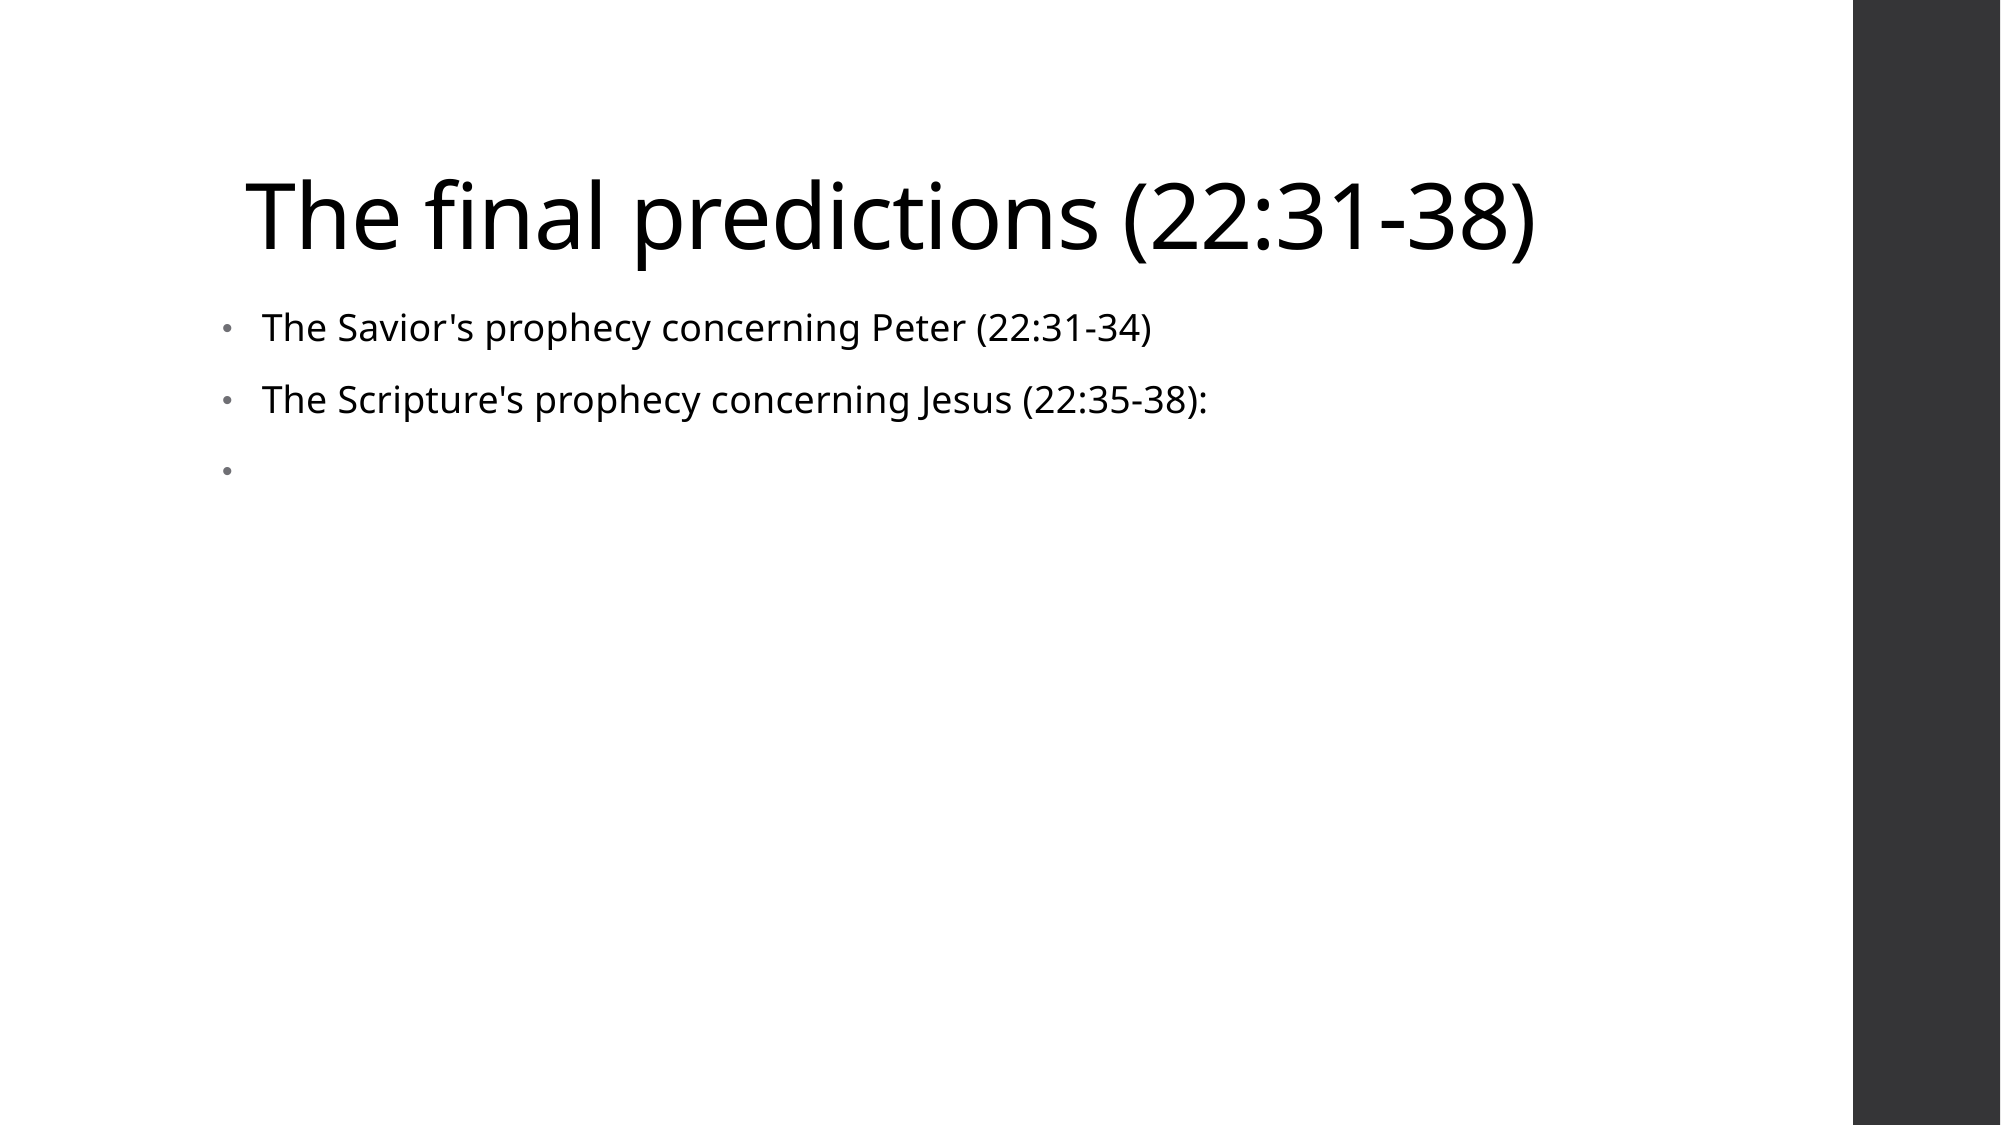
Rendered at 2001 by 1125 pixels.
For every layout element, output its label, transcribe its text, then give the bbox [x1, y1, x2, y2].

title The final predictions (22:31-38) [206, 60, 1797, 278]
list The Savior's prophecy concerning Peter (22:31-34) The Scripture's prophecy concerning Jesus (22:35-38): [206, 299, 1617, 1014]
